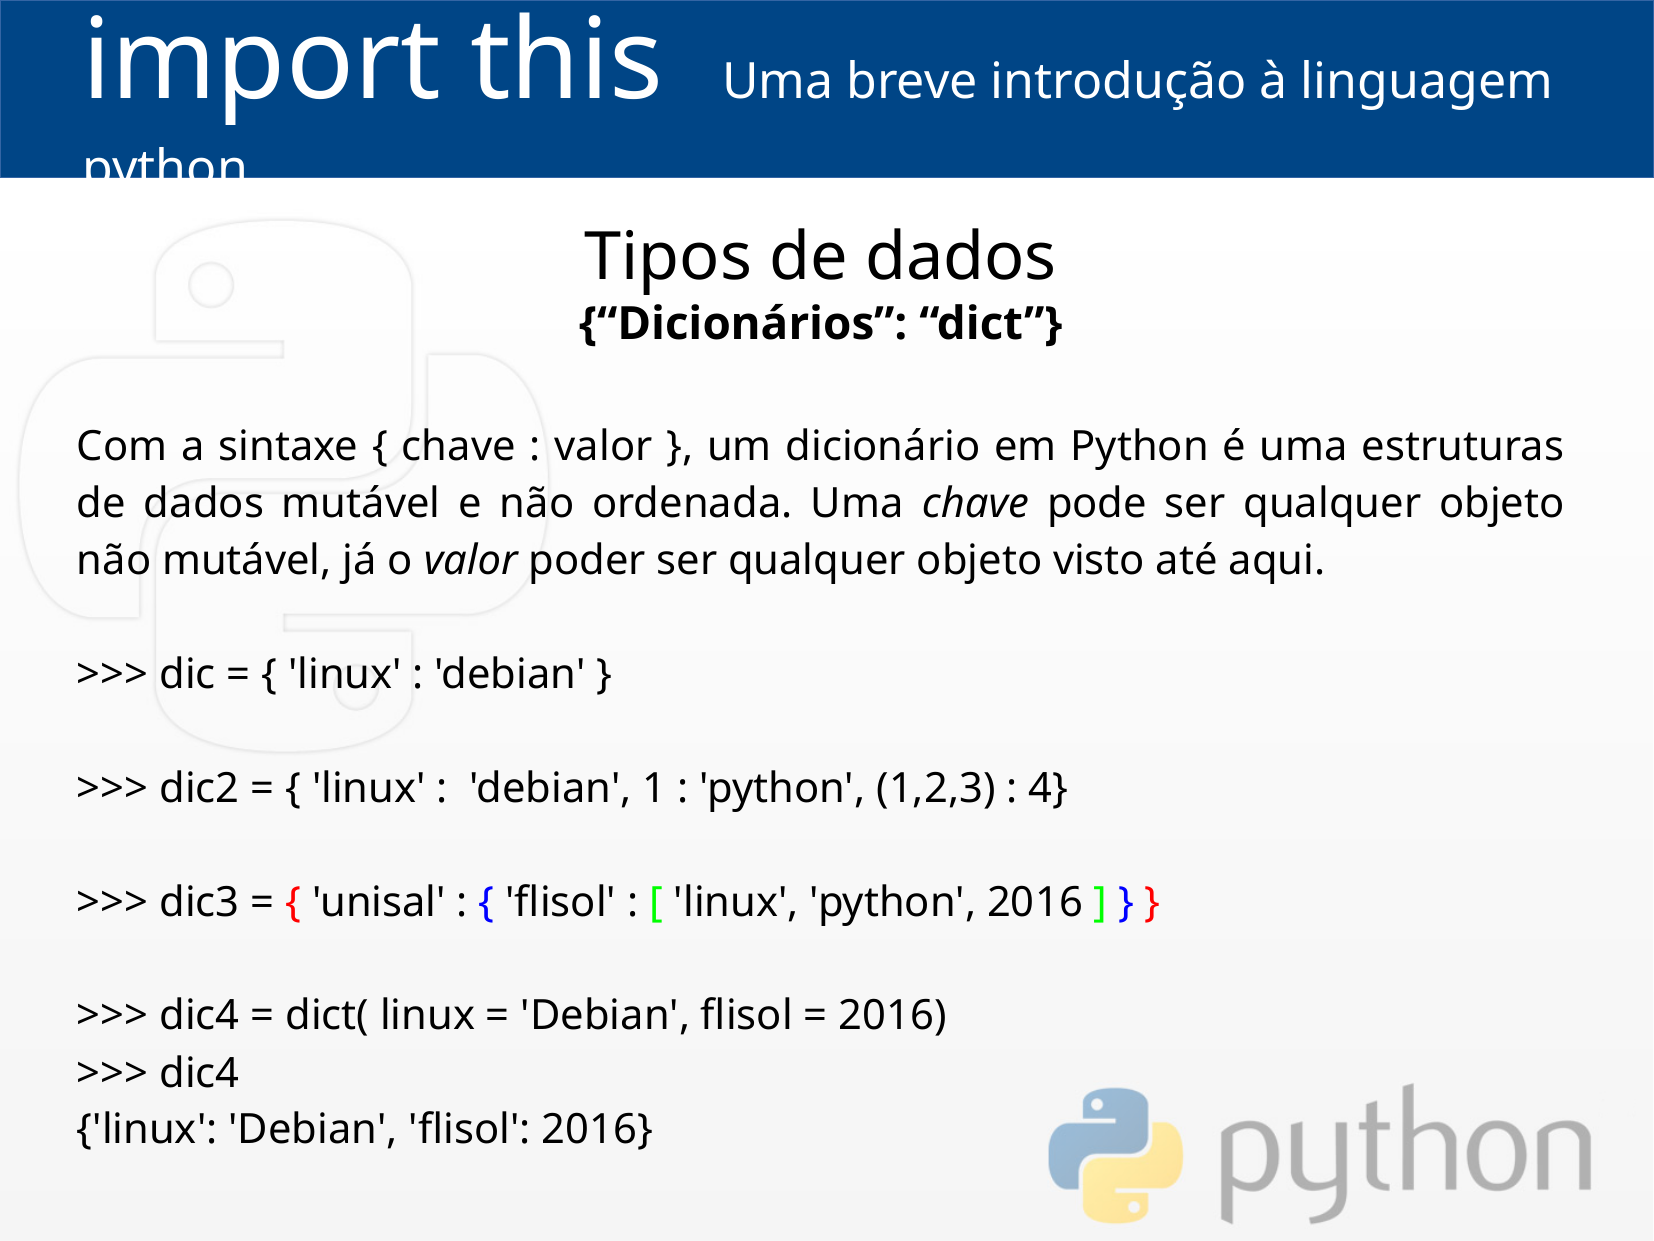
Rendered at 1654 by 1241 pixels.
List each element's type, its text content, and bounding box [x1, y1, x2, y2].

text_box [0, 0, 1654, 178]
title import this Uma breve introdução à linguagem python [82, 1, 1571, 178]
subtitle {“Dicionários”: “dict”} Com a sintaxe { chave : valor }, um dicionário em Python é uma estruturas de dados mutável e não ordenada. Uma chave pode ser qualquer objeto não mutável, já o valor poder ser qualquer objeto visto até aqui. >>> dic = { 'linux' : 'debian' } >>> dic2 = { 'linux' : 'debian', 1 : 'python', (1,2,3) : 4} >>> dic3 = { 'unisal' : { 'flisol' : [ 'linux', 'python', 2016 ] } } >>> dic4 = dict( linux = 'Debian', flisol = 2016) >>> dic4 {'linux': 'Debian', 'flisol': 2016} [76, 316, 1565, 1131]
text_box Tipos de dados [106, 200, 1536, 296]
picture [0, 200, 1654, 1241]
